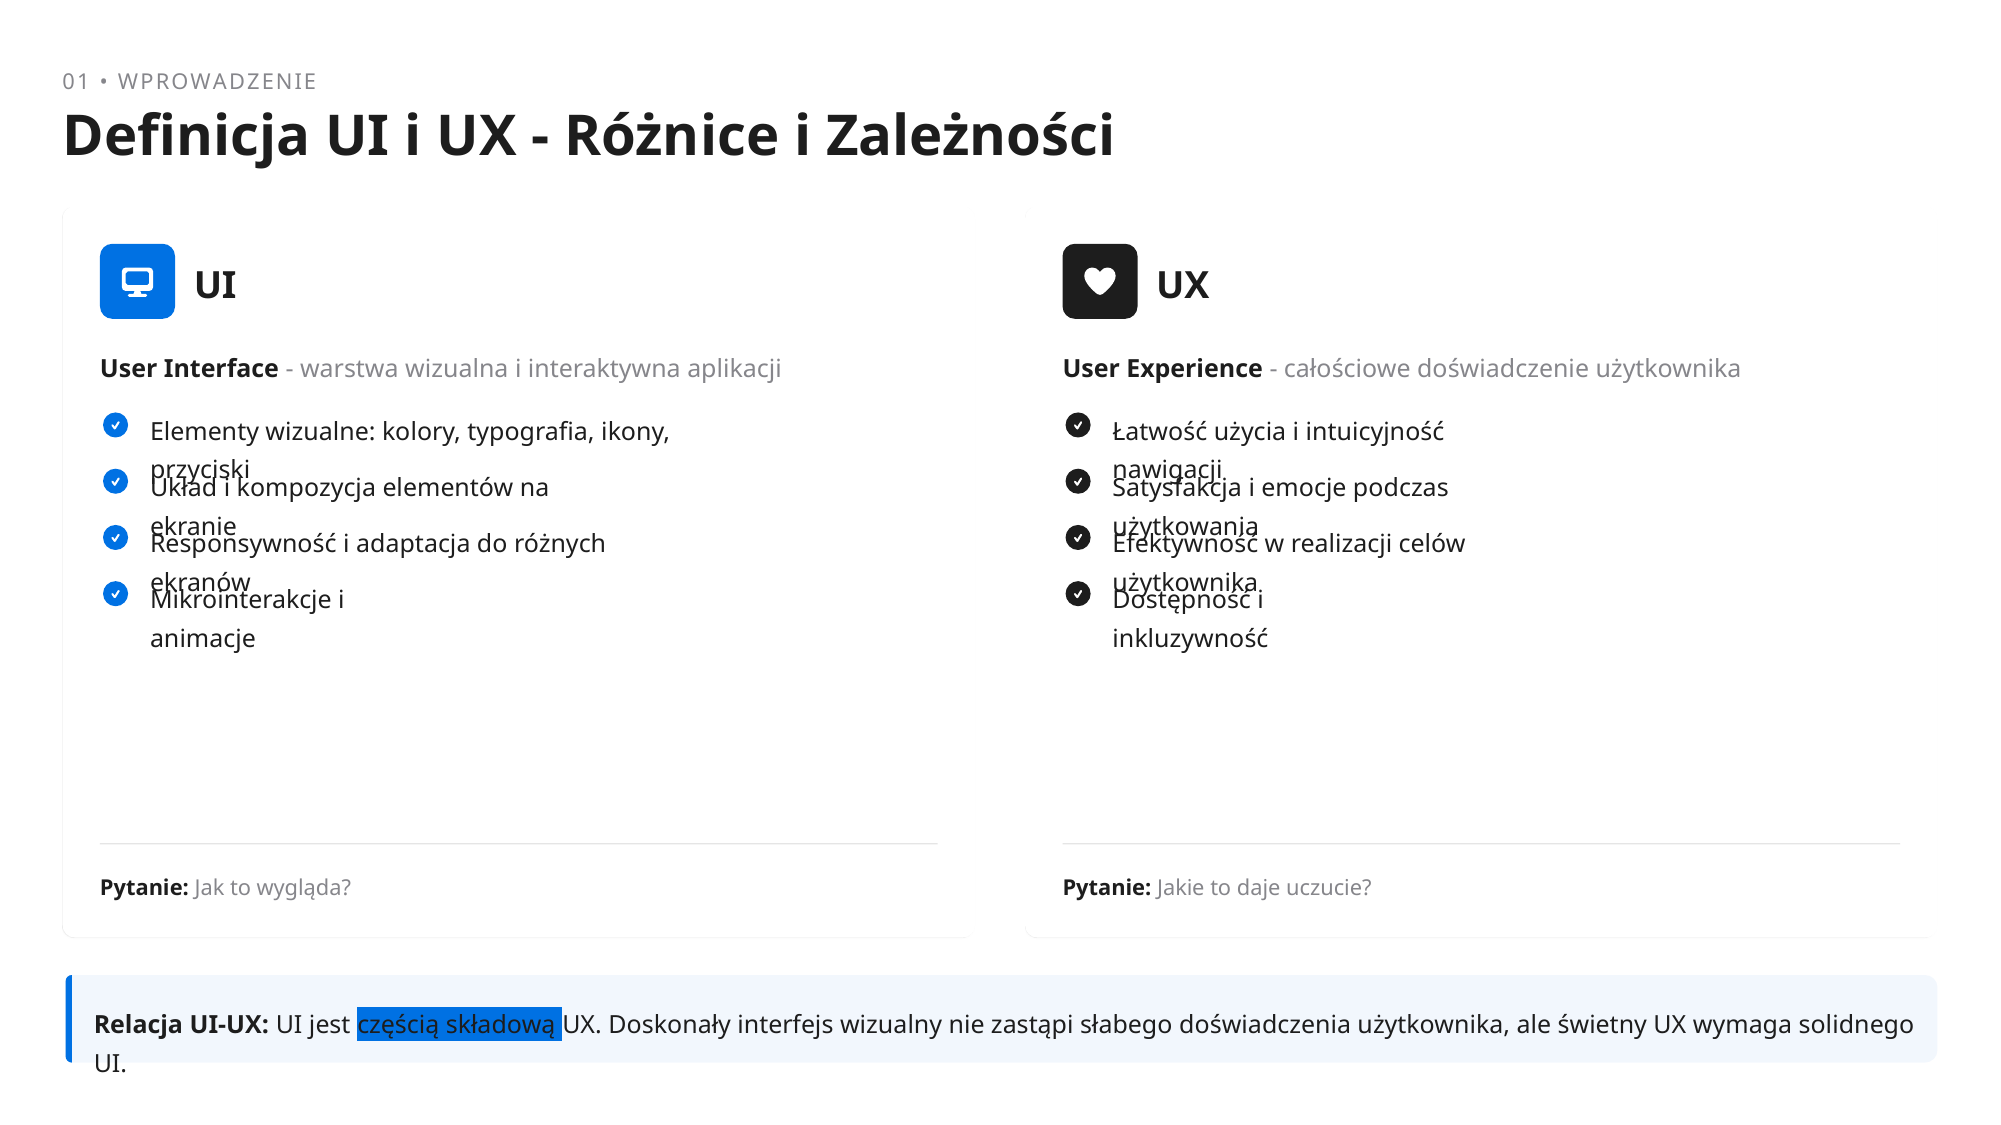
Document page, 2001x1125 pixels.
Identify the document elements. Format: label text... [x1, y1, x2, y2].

text_box Pytanie: Jakie to daje uczucie? [1062, 869, 1911, 900]
text_box Elementy wizualne: kolory, typografia, ikony, przyciski [150, 406, 749, 444]
text_box Mikrointerakcje i animacje [150, 575, 447, 613]
text_box Responsywność i adaptacja do różnych ekranów [150, 519, 691, 556]
text_box Satysfakcja i emocje podczas użytkowania [1112, 462, 1589, 500]
text_box Dostępność i inkluzywność [1112, 575, 1422, 613]
text_box Łatwość użycia i intuicyjność nawigacji [1112, 406, 1552, 444]
text_box User Interface - warstwa wizualna i interaktywna aplikacji [100, 344, 950, 381]
text_box Efektywność w realizacji celów użytkownika [1112, 519, 1606, 556]
text_box Relacja UI-UX: UI jest częścią składową UX. Doskonały interfejs wizualny nie zastąpi słabego doświadczenia użytkownika, ale świetny UX wymaga solidnego UI. [94, 1000, 1925, 1037]
text_box Definicja UI i UX - Różnice i Zależności [62, 106, 1966, 169]
text_box User Experience - całościowe doświadczenie użytkownika [1062, 344, 1913, 381]
text_box Pytanie: Jak to wygląda? [100, 869, 948, 900]
text_box UX [1156, 256, 1227, 306]
text_box Układ i kompozycja elementów na ekranie [150, 462, 620, 500]
text_box [65, 975, 1938, 1063]
text_box [1025, 206, 1938, 938]
text_box [62, 206, 976, 938]
text_box 01 • WPROWADZENIE [62, 62, 1948, 94]
text_box UI [194, 256, 250, 306]
